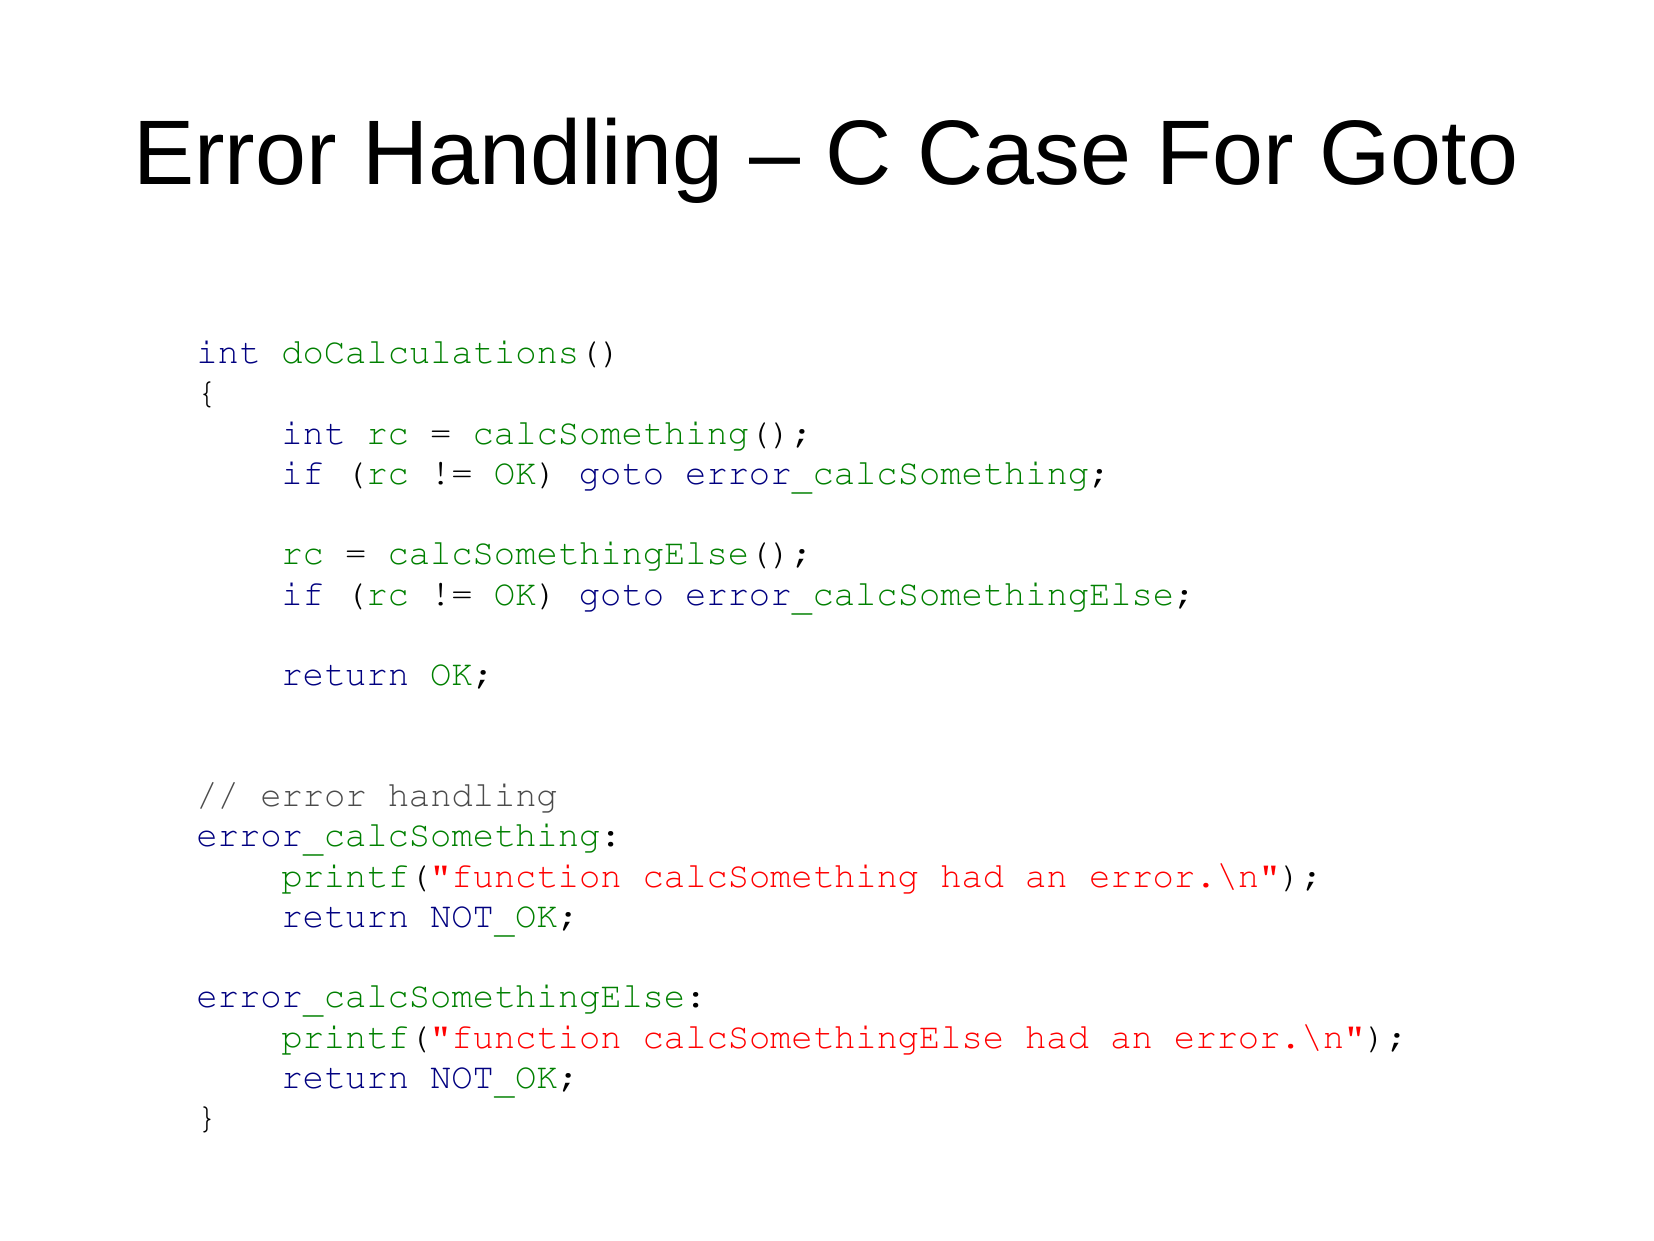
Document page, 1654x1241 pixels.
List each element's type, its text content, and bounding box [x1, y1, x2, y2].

title Error Handling – C Case For Goto [82, 49, 1571, 257]
text_box int doCalculations() { int rc = calcSomething(); if (rc != OK) goto error_calcSomething; rc = calcSomethingElse(); if (rc != OK) goto error_calcSomethingElse; return OK; // error handling error_calcSomething: printf("function calcSomething had an error.\n"); return NOT_OK; error_calcSomethingElse: printf("function calcSomethingElse had an error.\n"); return NOT_OK; } [181, 326, 1470, 1158]
